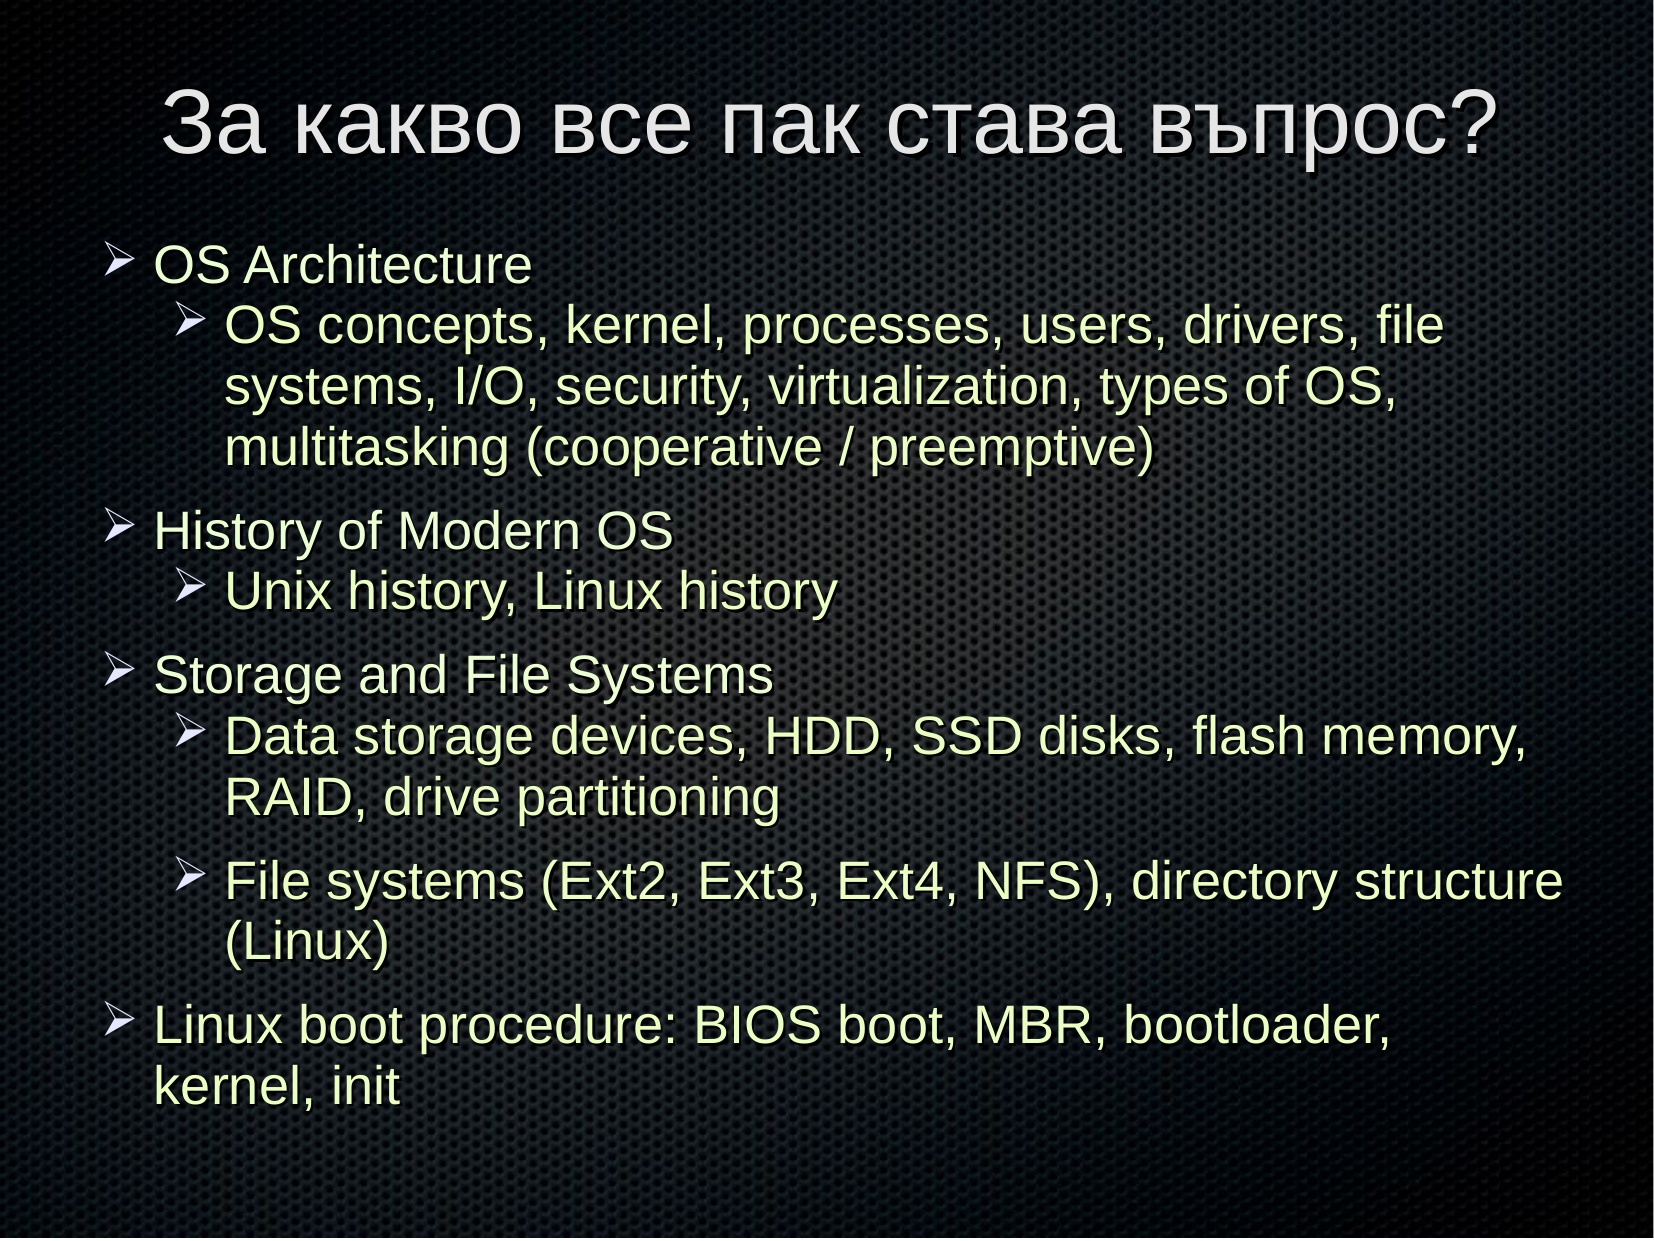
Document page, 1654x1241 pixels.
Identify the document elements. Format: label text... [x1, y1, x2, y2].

list OS Architecture OS concepts, kernel, processes, users, drivers, file systems, I/O, security, virtualization, types of OS, multitasking (cooperative / preemptive) History of Modern OS Unix history, Linux history Storage and File Systems Data storage devices, HDD, SSD disks, flash memory, RAID, drive partitioning File systems (Ext2, Ext3, Ext4, NFS), directory structure (Linux) Linux boot procedure: BIOS boot, MBR, bootloader, kernel, init [82, 173, 1571, 1116]
picture [0, 0, 1654, 1238]
title За какво все пак става въпрос? [86, 25, 1576, 218]
